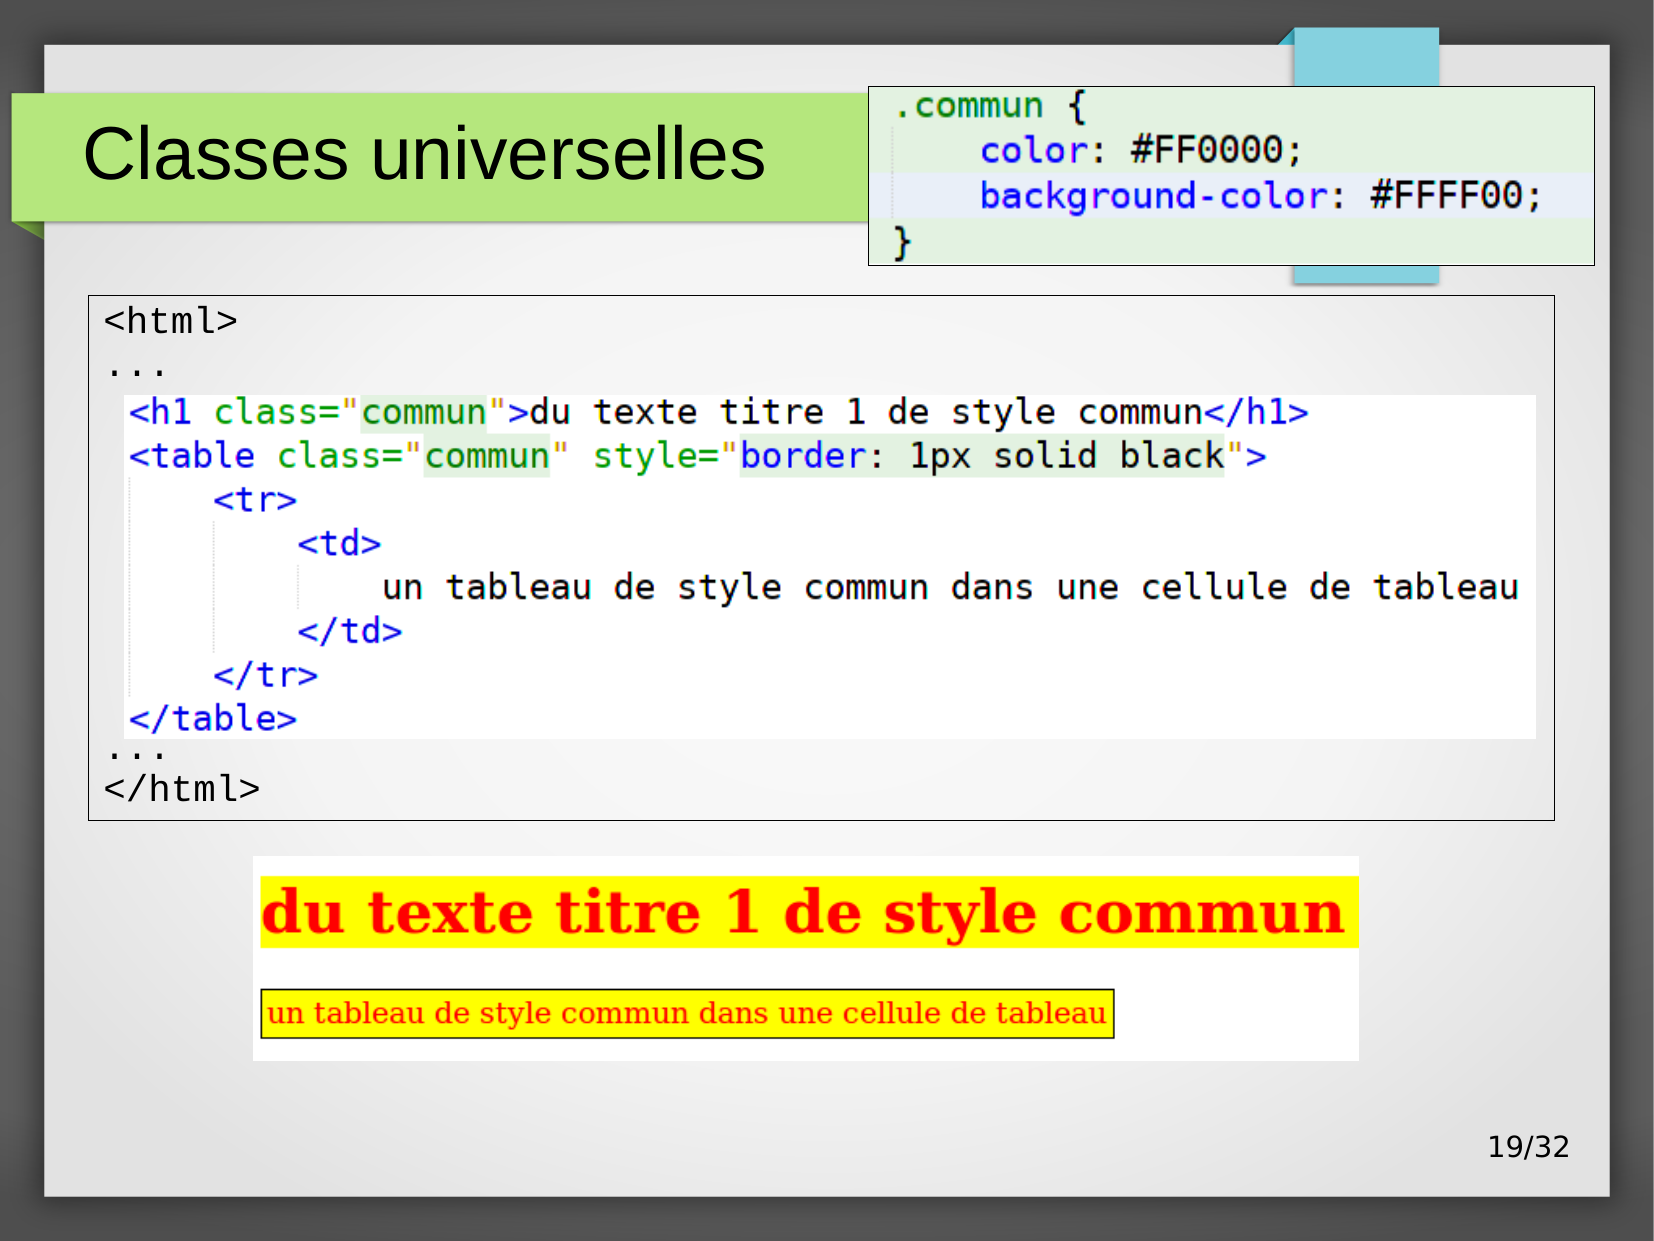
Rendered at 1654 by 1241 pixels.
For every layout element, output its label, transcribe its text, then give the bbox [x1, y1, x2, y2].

text_box <html> ... ... </html> [88, 295, 1555, 821]
picture [0, 0, 1654, 1241]
title Classes universelles [82, 94, 868, 213]
